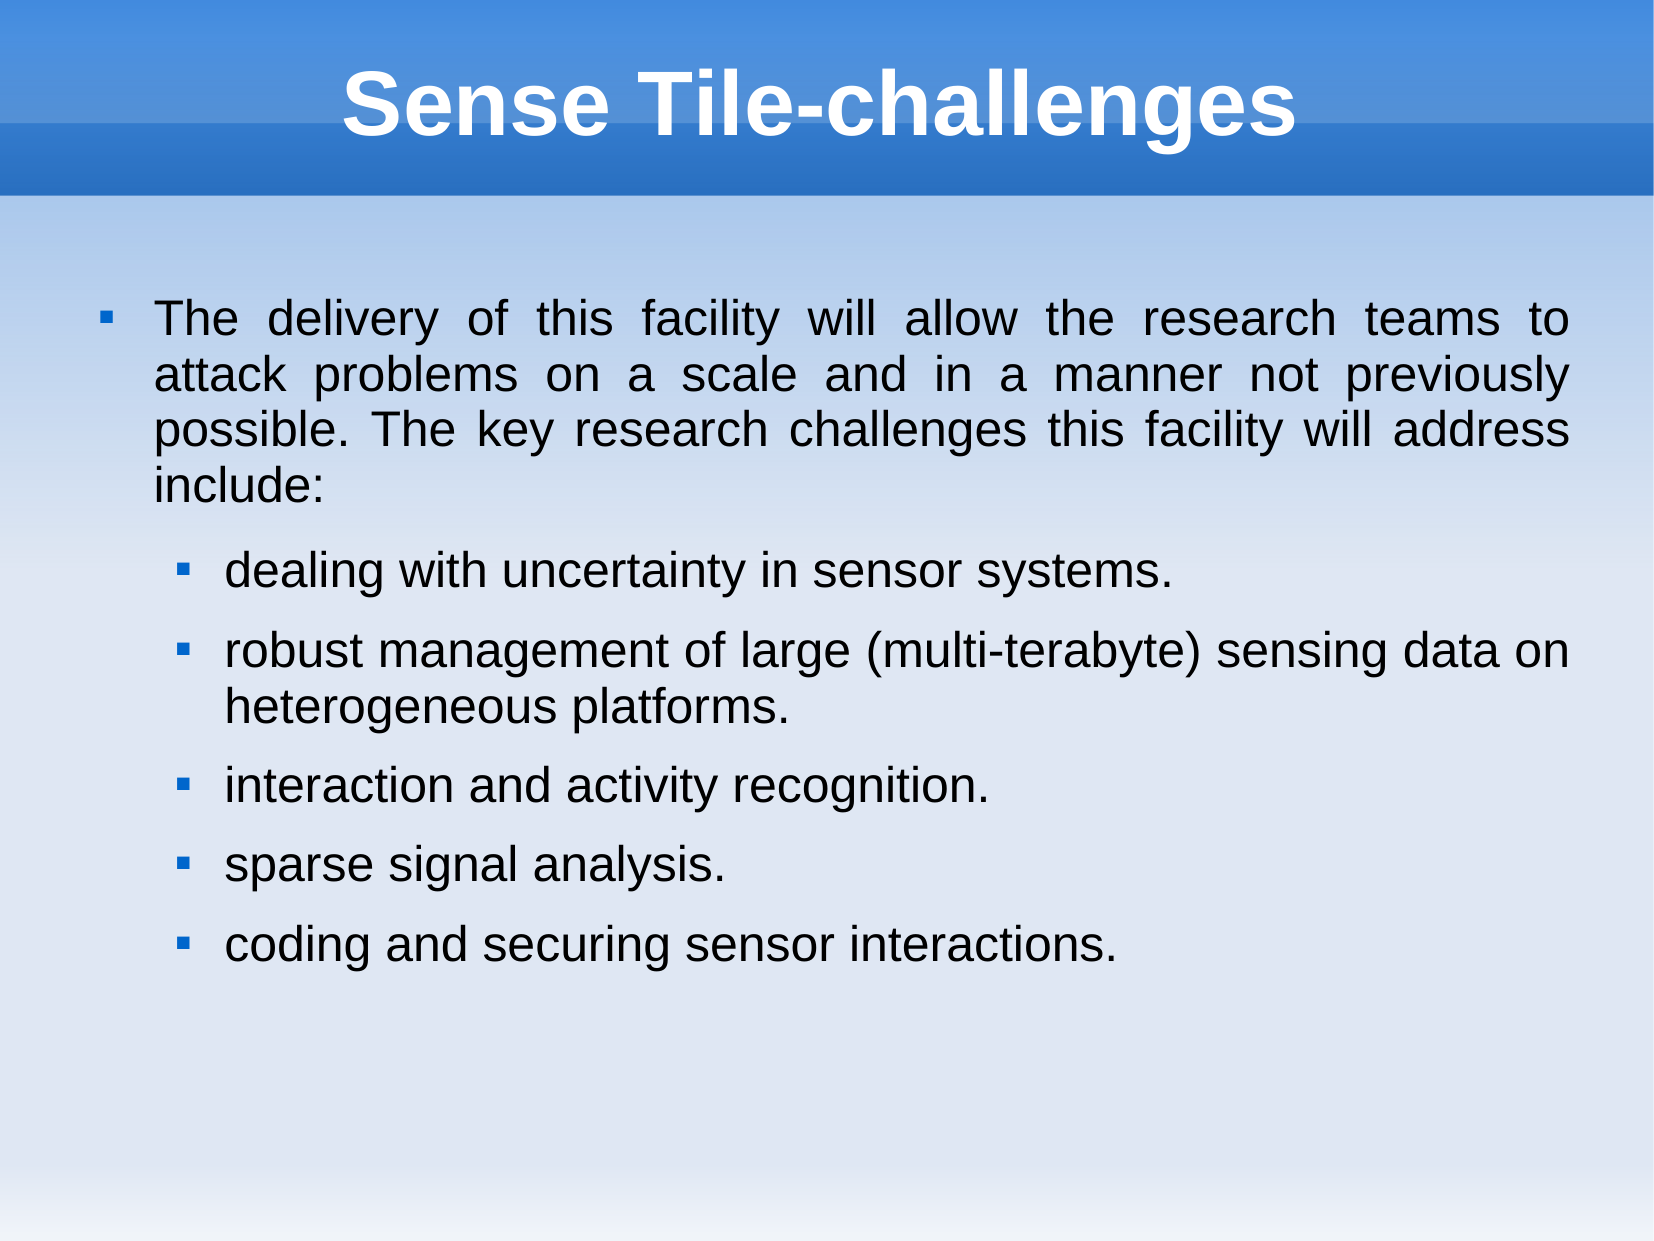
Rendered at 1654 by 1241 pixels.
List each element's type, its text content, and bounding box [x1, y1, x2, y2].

title Sense Tile-challenges [76, 0, 1565, 208]
list The delivery of this facility will allow the research teams to attack problems on a scale and in a manner not previously possible. The key research challenges this facility will address include: dealing with uncertainty in sensor systems. robust management of large (multi-terabyte) sensing data on heterogeneous platforms. interaction and activity recognition. sparse signal analysis. coding and securing sensor interactions. [82, 290, 1571, 1109]
picture [0, 0, 1654, 1241]
